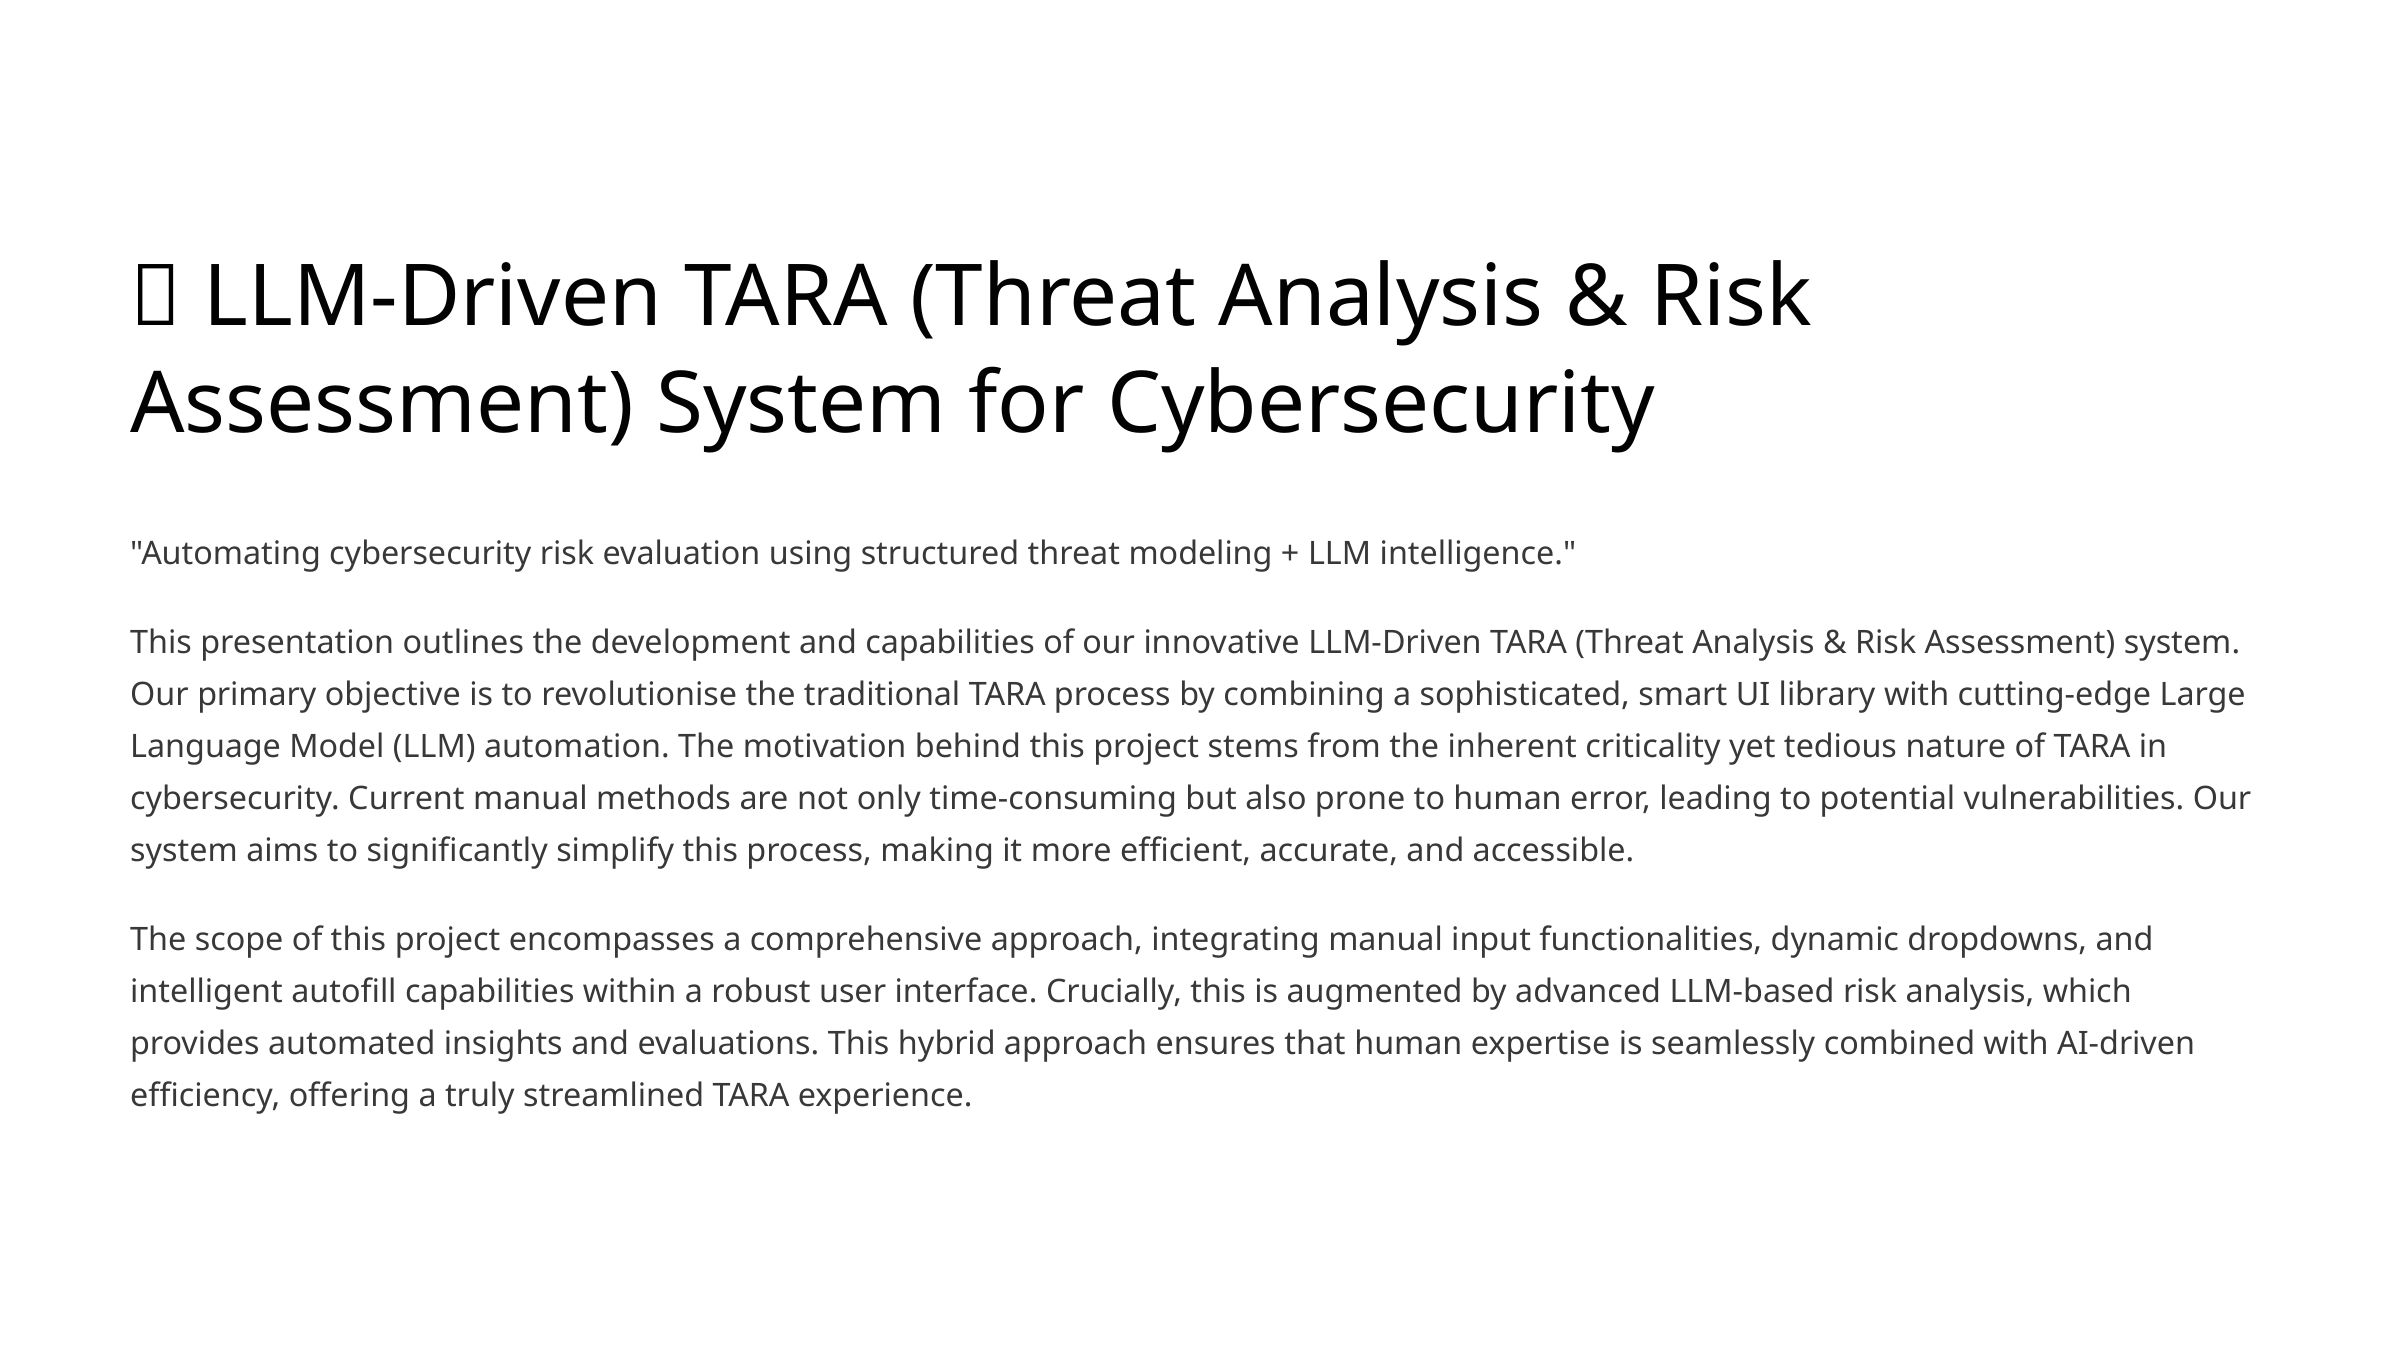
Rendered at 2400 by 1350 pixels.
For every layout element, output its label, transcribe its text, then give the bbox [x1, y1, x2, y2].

text_box This presentation outlines the development and capabilities of our innovative LLM-Driven TARA (Threat Analysis & Risk Assessment) system. Our primary objective is to revolutionise the traditional TARA process by combining a sophisticated, smart UI library with cutting-edge Large Language Model (LLM) automation. The motivation behind this project stems from the inherent criticality yet tedious nature of TARA in cybersecurity. Current manual methods are not only time-consuming but also prone to human error, leading to potential vulnerabilities. Our system aims to significantly simplify this process, making it more efficient, accurate, and accessible. [130, 608, 2270, 868]
text_box The scope of this project encompasses a comprehensive approach, integrating manual input functionalities, dynamic dropdowns, and intelligent autofill capabilities within a robust user interface. Crucially, this is augmented by advanced LLM-based risk analysis, which provides automated insights and evaluations. This hybrid approach ensures that human expertise is seamlessly combined with AI-driven efficiency, offering a truly streamlined TARA experience. [130, 905, 2270, 1113]
text_box 🚀 LLM-Driven TARA (Threat Analysis & Risk Assessment) System for Cybersecurity [130, 237, 2270, 454]
text_box "Automating cybersecurity risk evaluation using structured threat modeling + LLM intelligence." [130, 519, 2270, 571]
